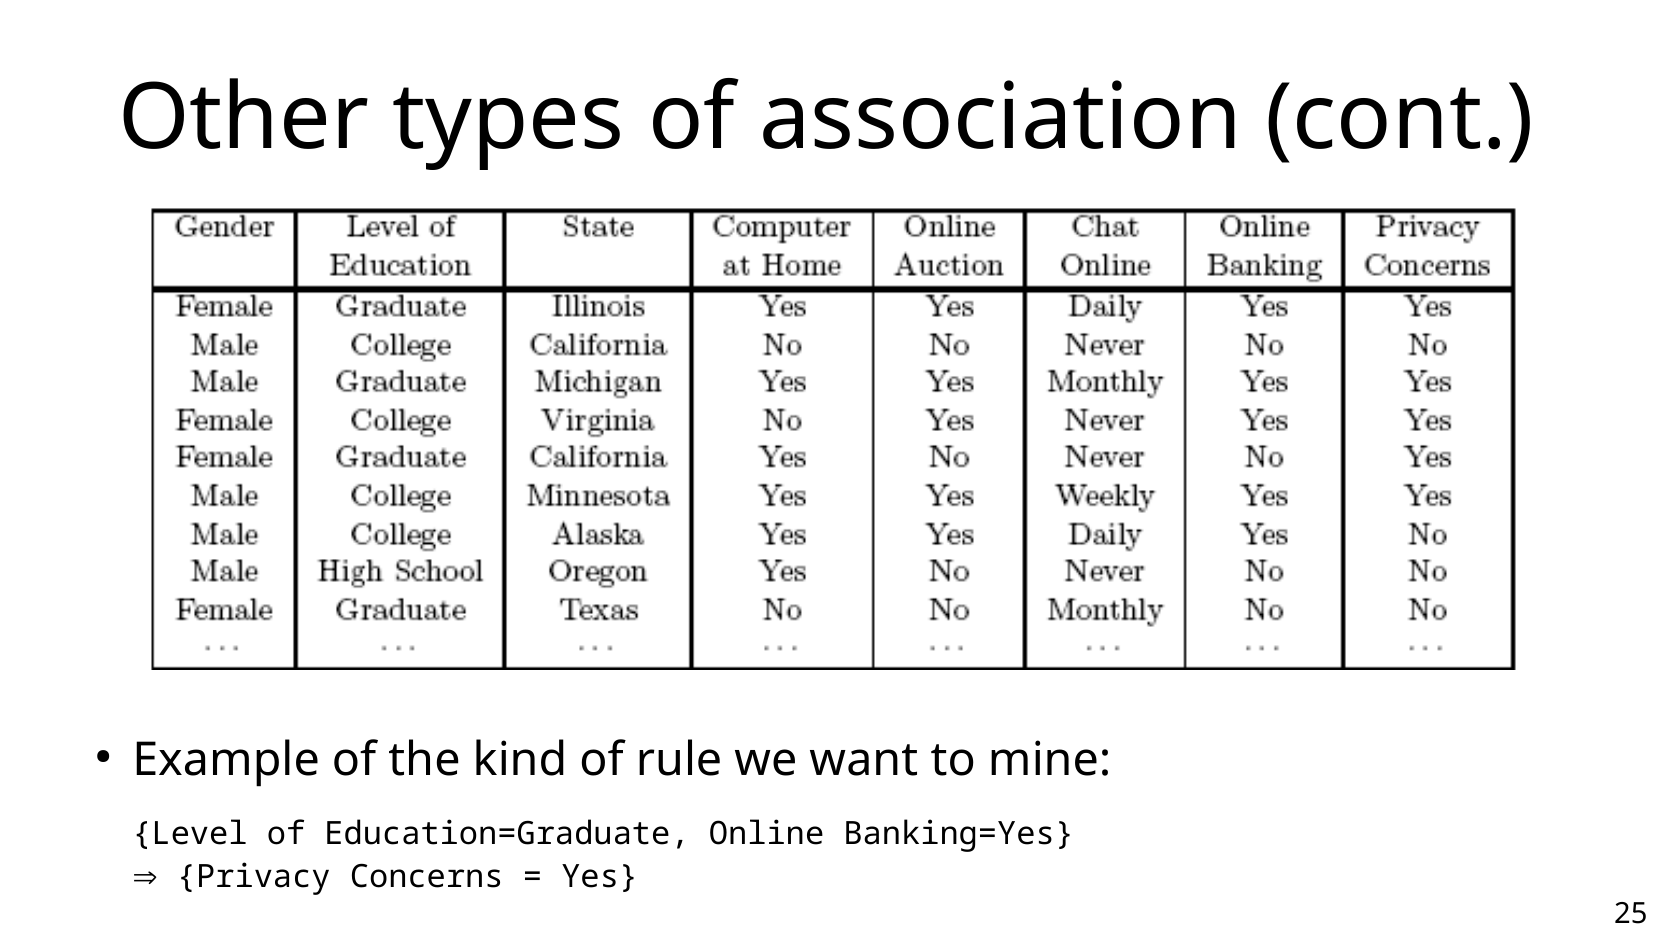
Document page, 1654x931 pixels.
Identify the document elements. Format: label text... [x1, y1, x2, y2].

picture [150, 207, 1518, 670]
list Example of the kind of rule we want to mine: {Level of Education=Graduate, Online Banking=Yes} ⇒ {Privacy Concerns = Yes} [82, 725, 1571, 899]
title Other types of association (cont.) [82, 1, 1571, 226]
